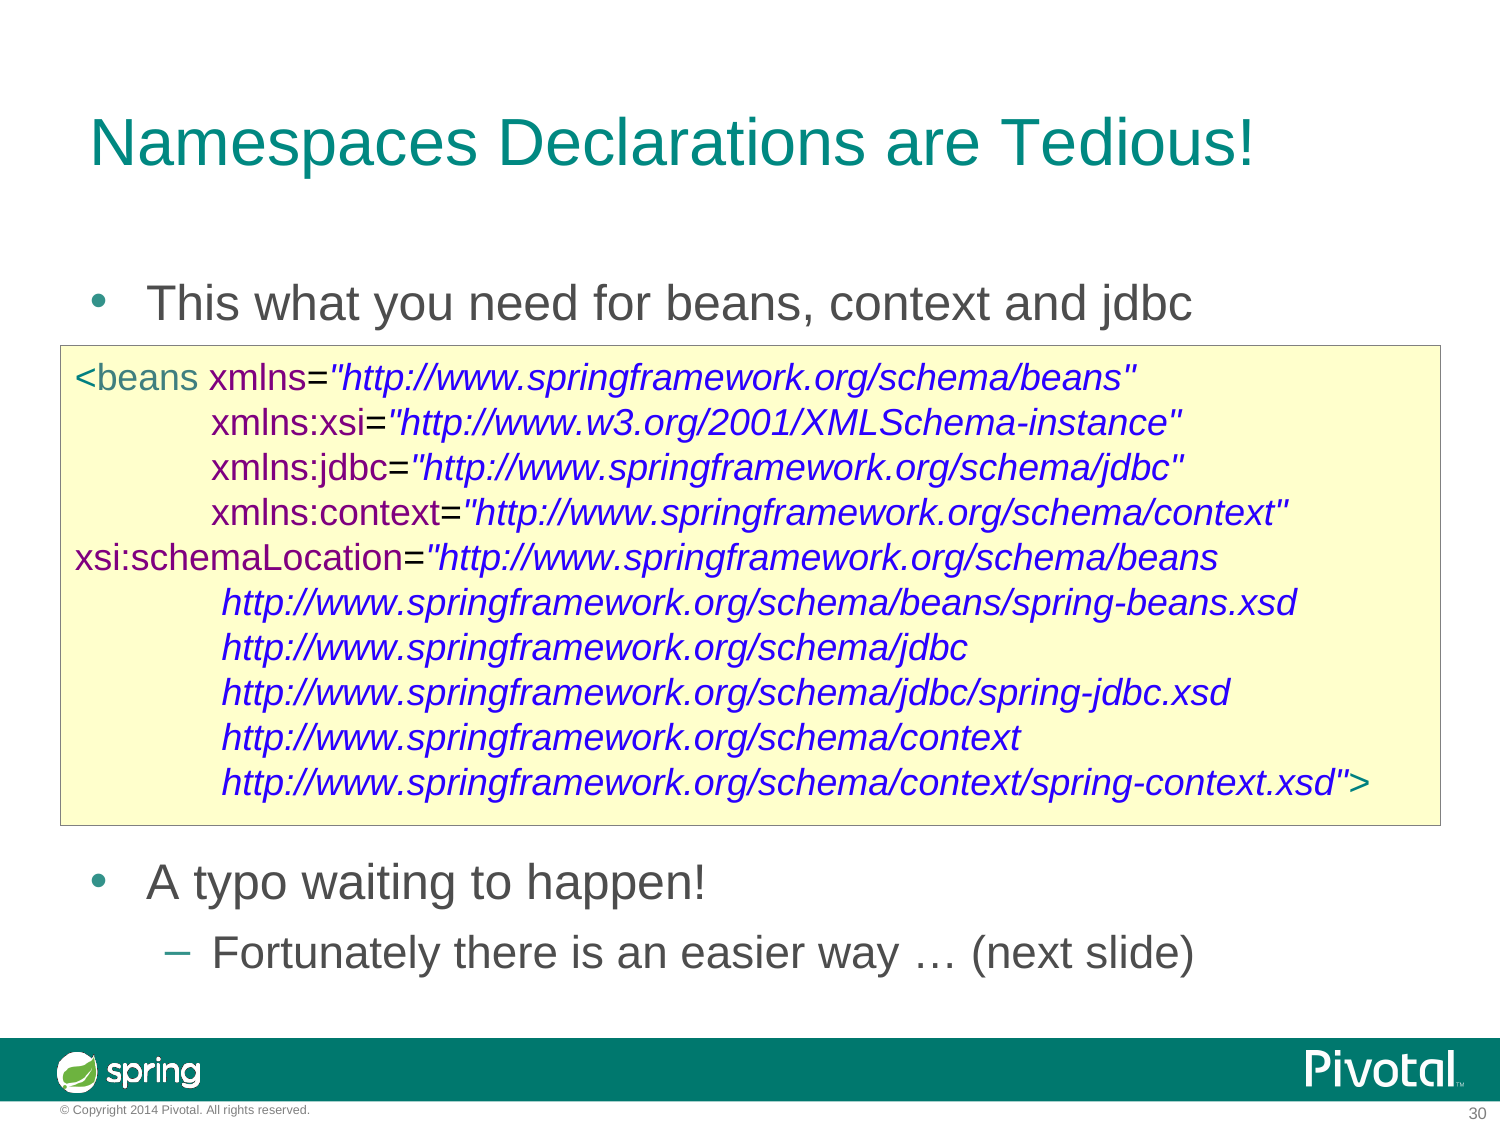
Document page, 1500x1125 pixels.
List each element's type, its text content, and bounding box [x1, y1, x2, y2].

text_box <beans xmlns="http://www.springframework.org/schema/beans" xmlns:xsi="http://www.w3.org/2001/XMLSchema-instance" xmlns:jdbc="http://www.springframework.org/schema/jdbc" xmlns:context="http://www.springframework.org/schema/context" xsi:schemaLocation="http://www.springframework.org/schema/beans http://www.springframework.org/schema/beans/spring-beans.xsd http://www.springframework.org/schema/jdbc http://www.springframework.org/schema/jdbc/spring-jdbc.xsd http://www.springframework.org/schema/context http://www.springframework.org/schema/context/spring-context.xsd"> [60, 345, 1441, 826]
picture [32, 1041, 210, 1103]
list This what you need for beans, context and jdbc A typo waiting to happen! Fortunately there is an easier way … (next slide) [75, 262, 1426, 345]
picture [1306, 1050, 1464, 1087]
title Namespaces Declarations are Tedious! [75, 45, 1426, 233]
list This what you need for beans, context and jdbc A typo waiting to happen! Fortunately there is an easier way … (next slide) [75, 826, 1426, 1005]
